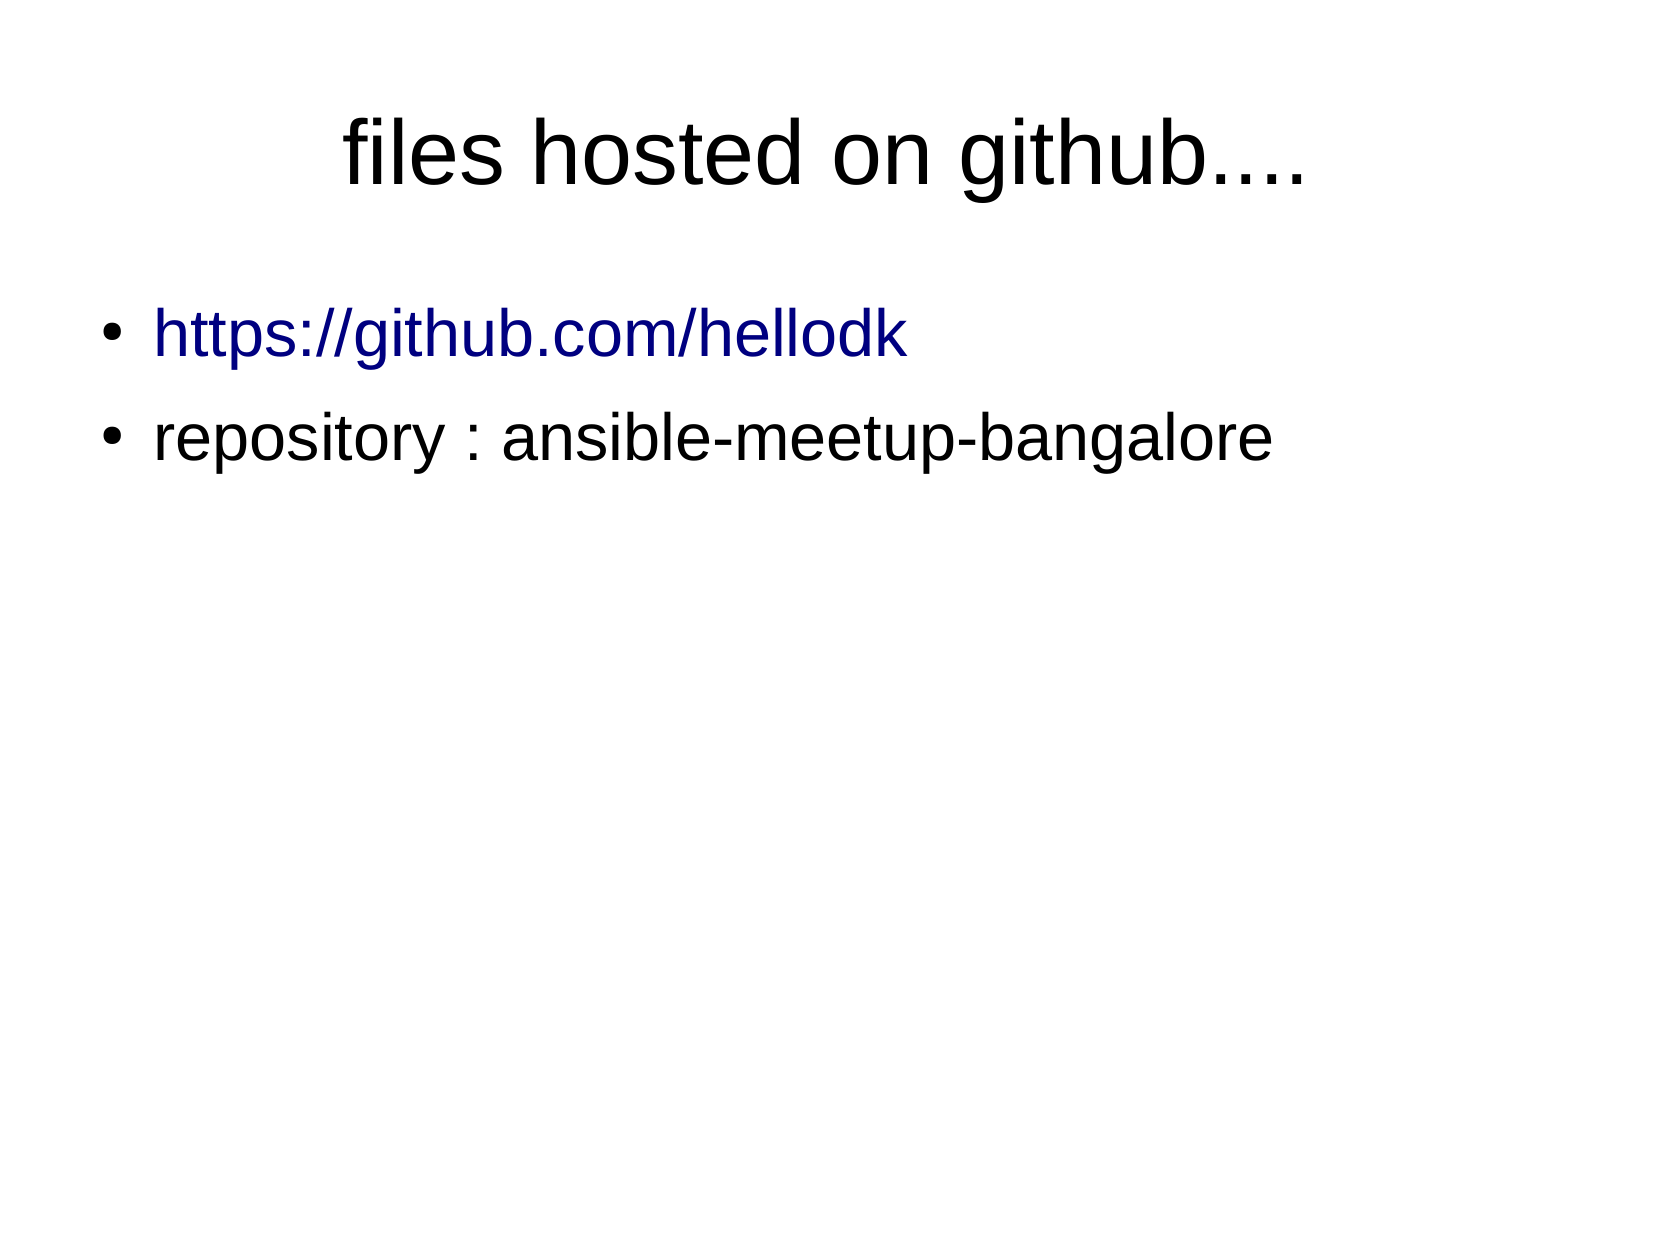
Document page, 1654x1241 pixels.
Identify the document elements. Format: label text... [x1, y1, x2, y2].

title files hosted on github.... [82, 49, 1571, 257]
list https://github.com/hellodk repository : ansible-meetup-bangalore [82, 296, 1595, 1016]
